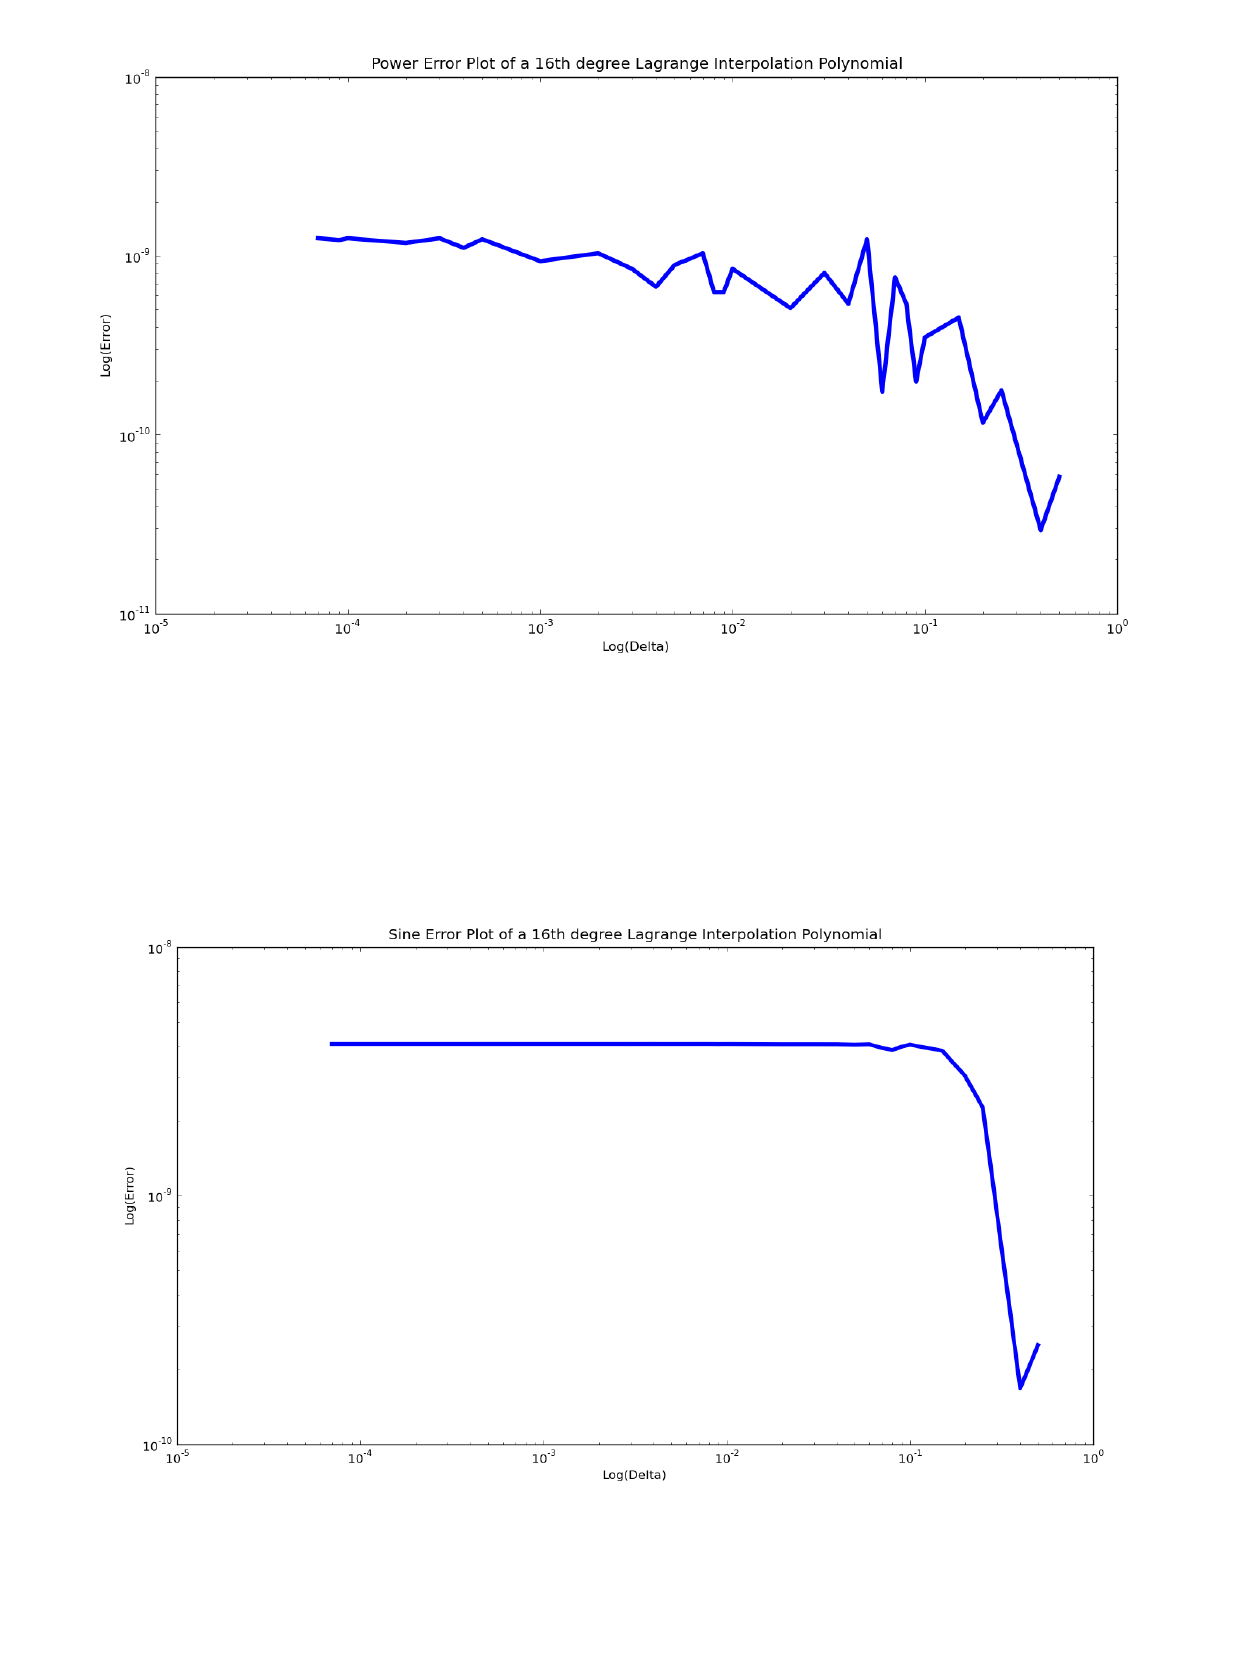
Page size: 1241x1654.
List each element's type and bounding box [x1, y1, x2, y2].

picture [0, 10, 1241, 680]
picture [29, 885, 1211, 1506]
